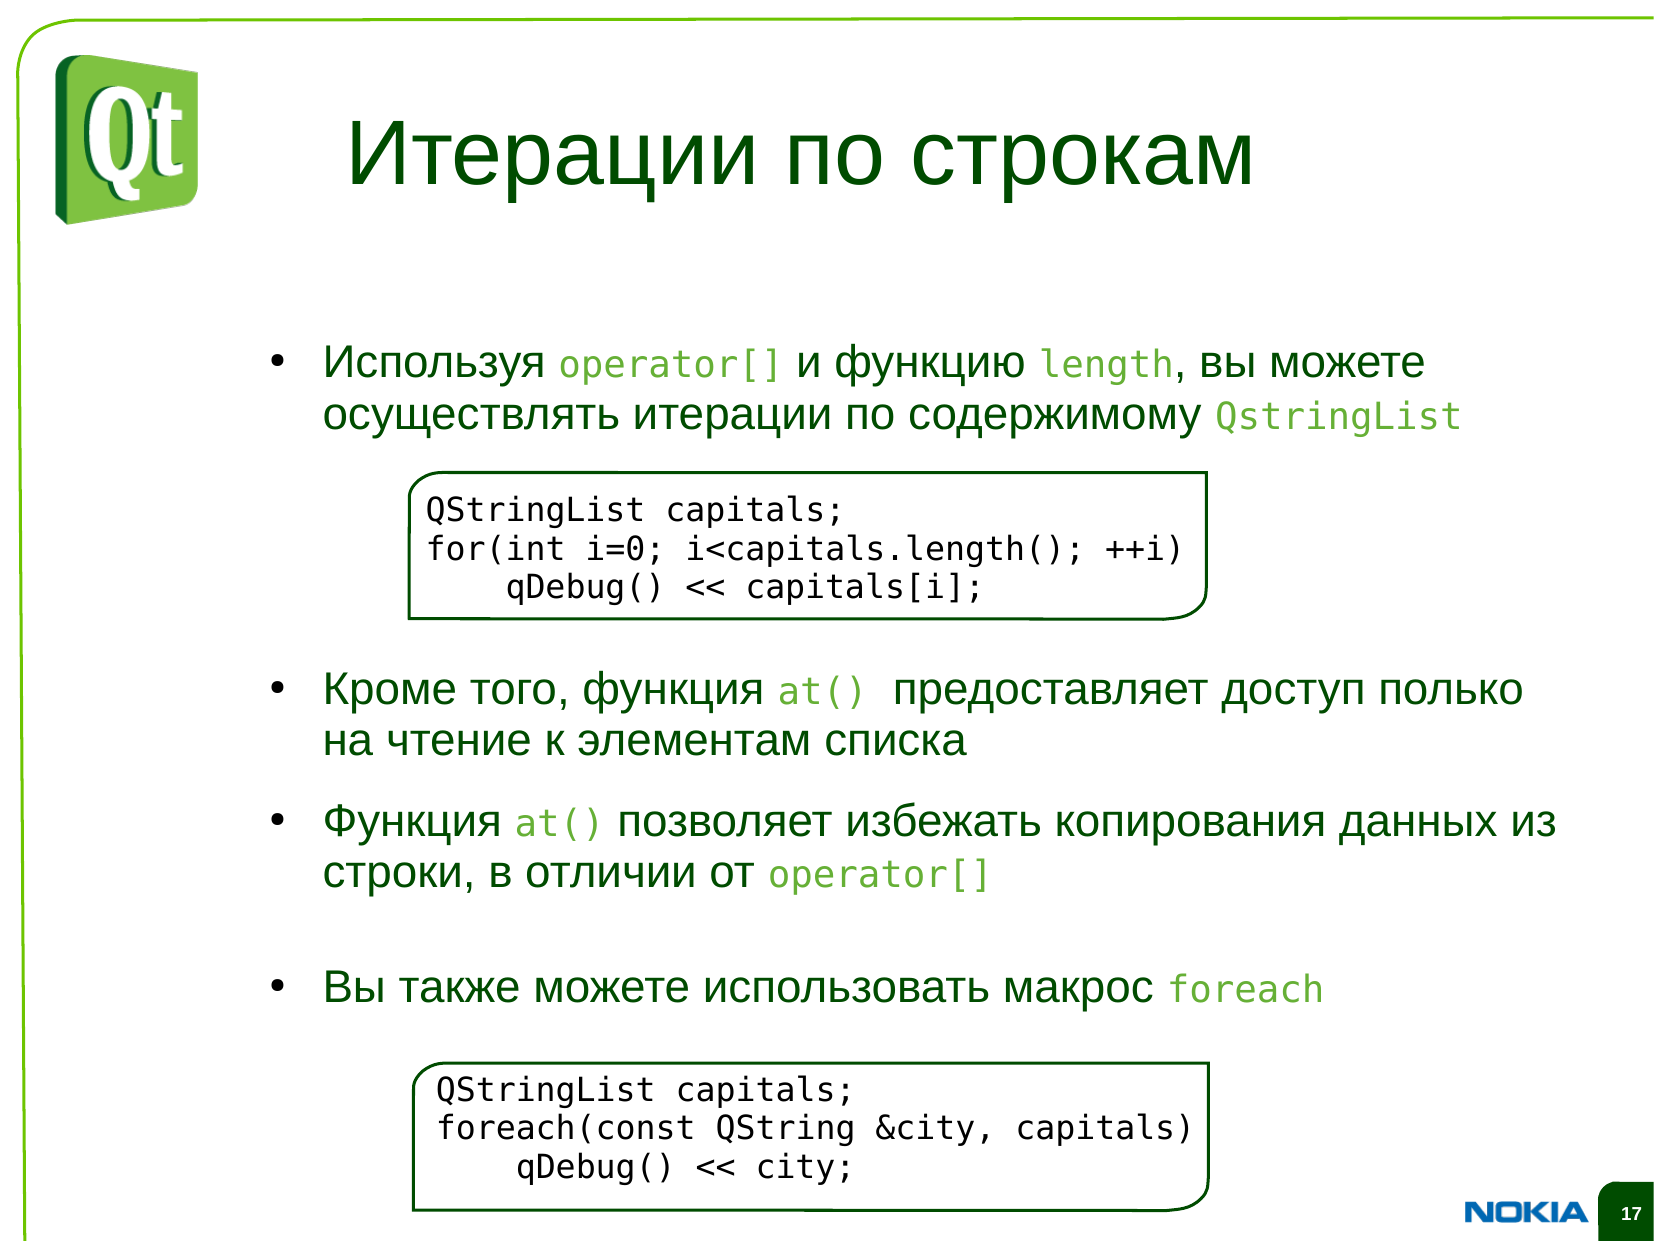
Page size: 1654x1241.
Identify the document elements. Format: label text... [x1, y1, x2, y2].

picture [55, 55, 198, 225]
picture [1465, 1201, 1589, 1223]
text_box QStringList capitals; for(int i=0; i<capitals.length(); ++i) qDebug() << capitals[i]; [411, 483, 1201, 614]
list Используя operator[] и функцию length, вы можете осуществлять итерации по содержимому QstringList Кроме того, функция at() предоставляет доступ полько на чтение к элементам списка Функция at() позволяет избежать копирования данных из строки, в отличии от operator[] Вы также можете использовать макрос foreach [251, 336, 1571, 1100]
title Итерации по строкам [251, 49, 1327, 257]
text_box QStringList capitals; foreach(const QString &city, capitals) qDebug() << city; [421, 1065, 1206, 1194]
